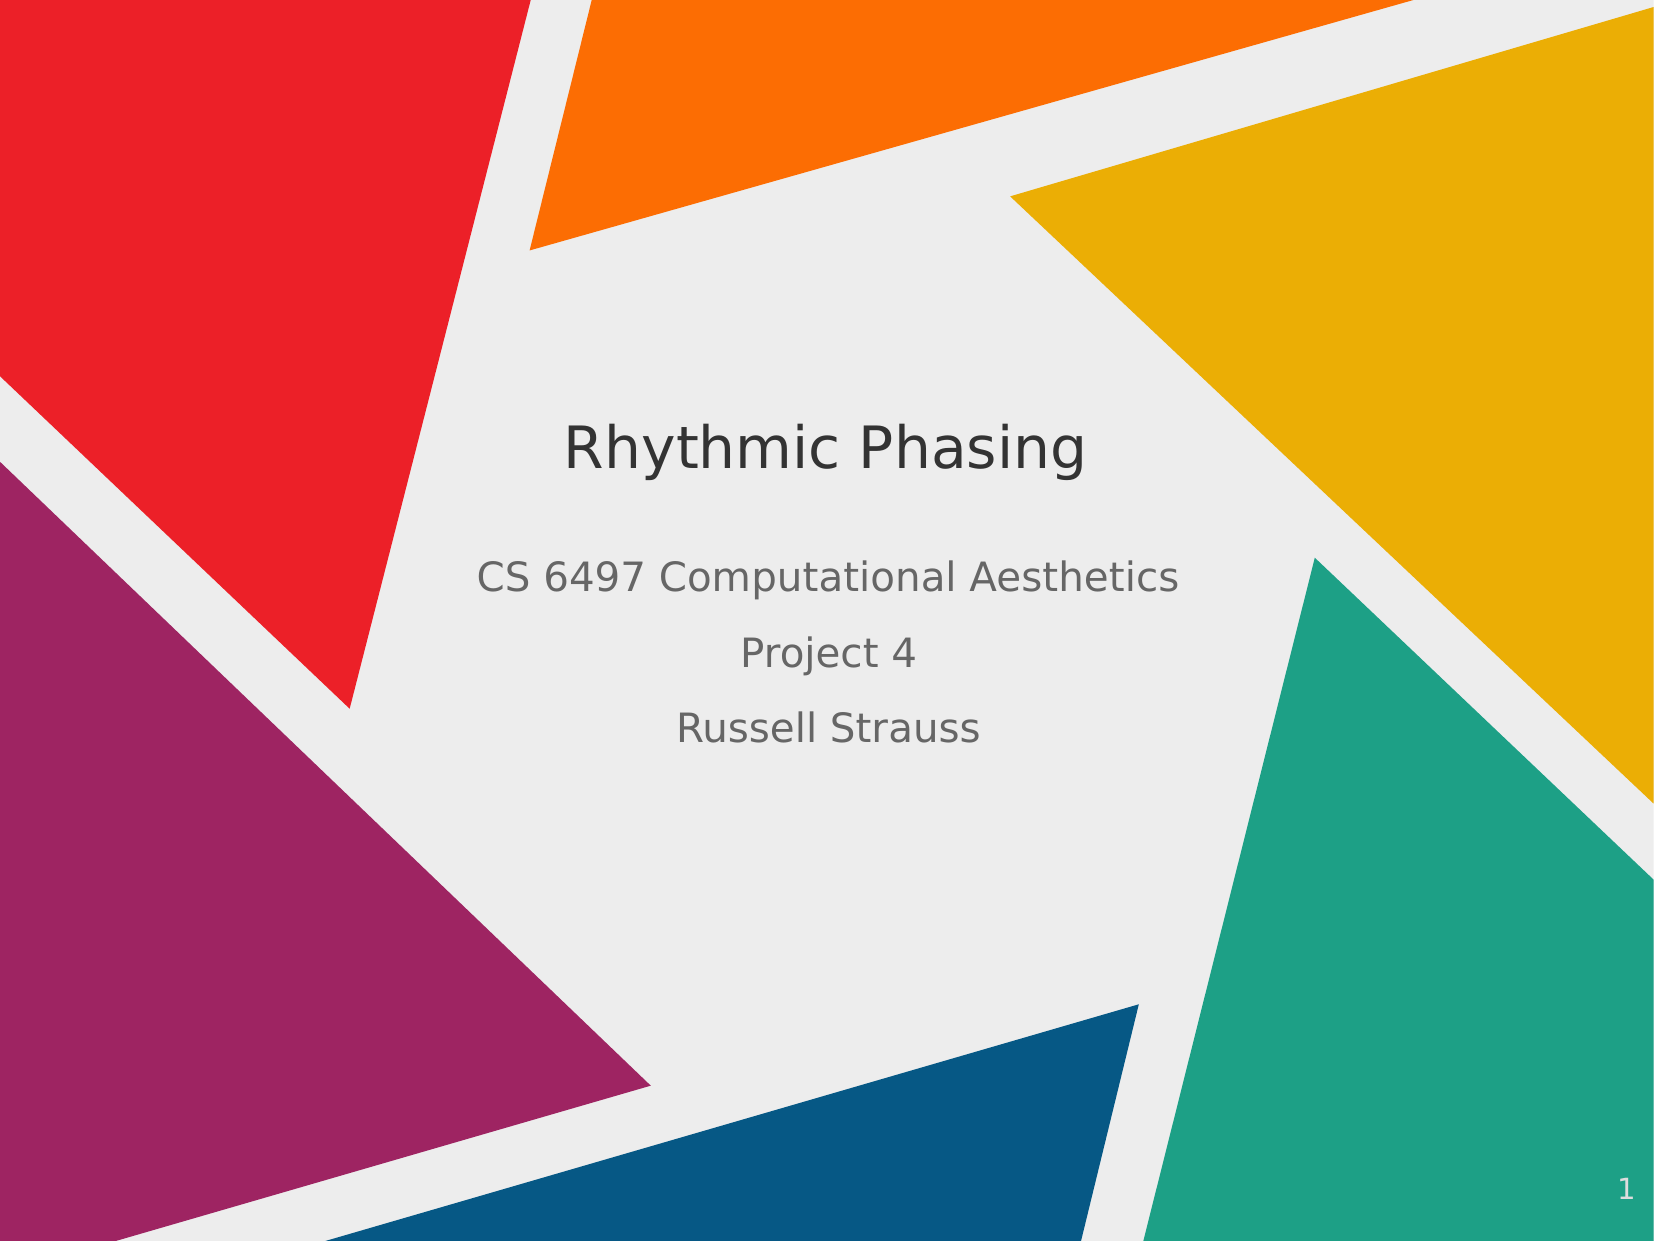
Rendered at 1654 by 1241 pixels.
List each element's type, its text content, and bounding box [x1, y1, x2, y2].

list CS 6497 Computational Aesthetics Project 4 Russell Strauss [467, 554, 1191, 797]
title Rhythmic Phasing [467, 344, 1185, 552]
